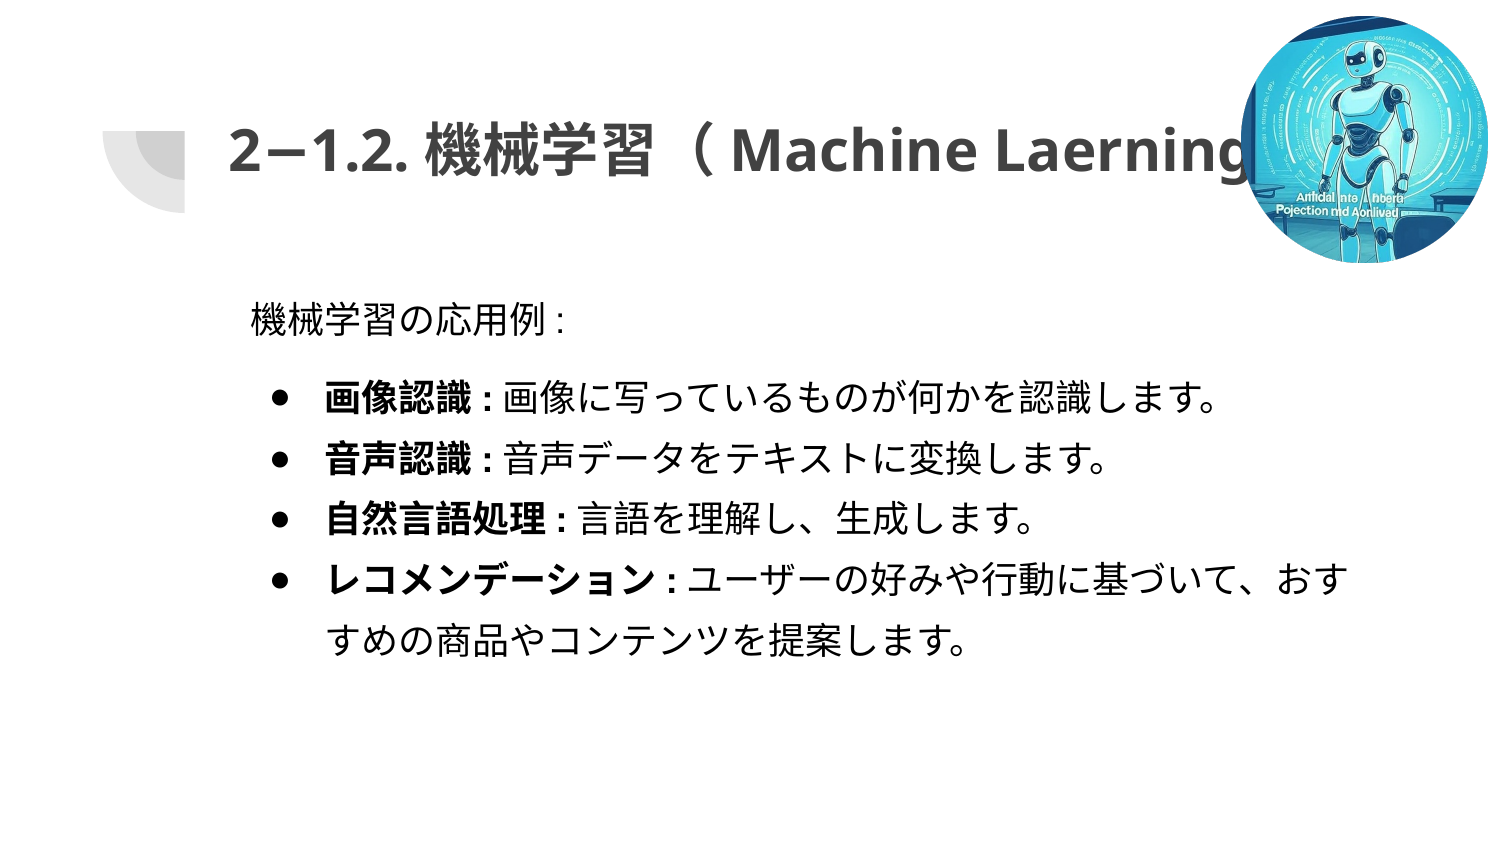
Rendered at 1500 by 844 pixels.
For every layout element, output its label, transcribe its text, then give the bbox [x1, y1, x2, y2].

title 2−1.2.機械学習（Machine Laerning） [213, 98, 1241, 263]
list 機械学習の応用例: 画像認識:画像に写っているものが何かを認識します。﻿ 音声認識:音声データをテキストに変換します。﻿ 自然言語処理:言語を理解し、生成します。﻿ レコメンデーション:ユーザーの好みや行動に基づいて、おすすめの商品やコンテンツを提案します。﻿ [235, 262, 1389, 680]
picture [1241, 16, 1488, 263]
